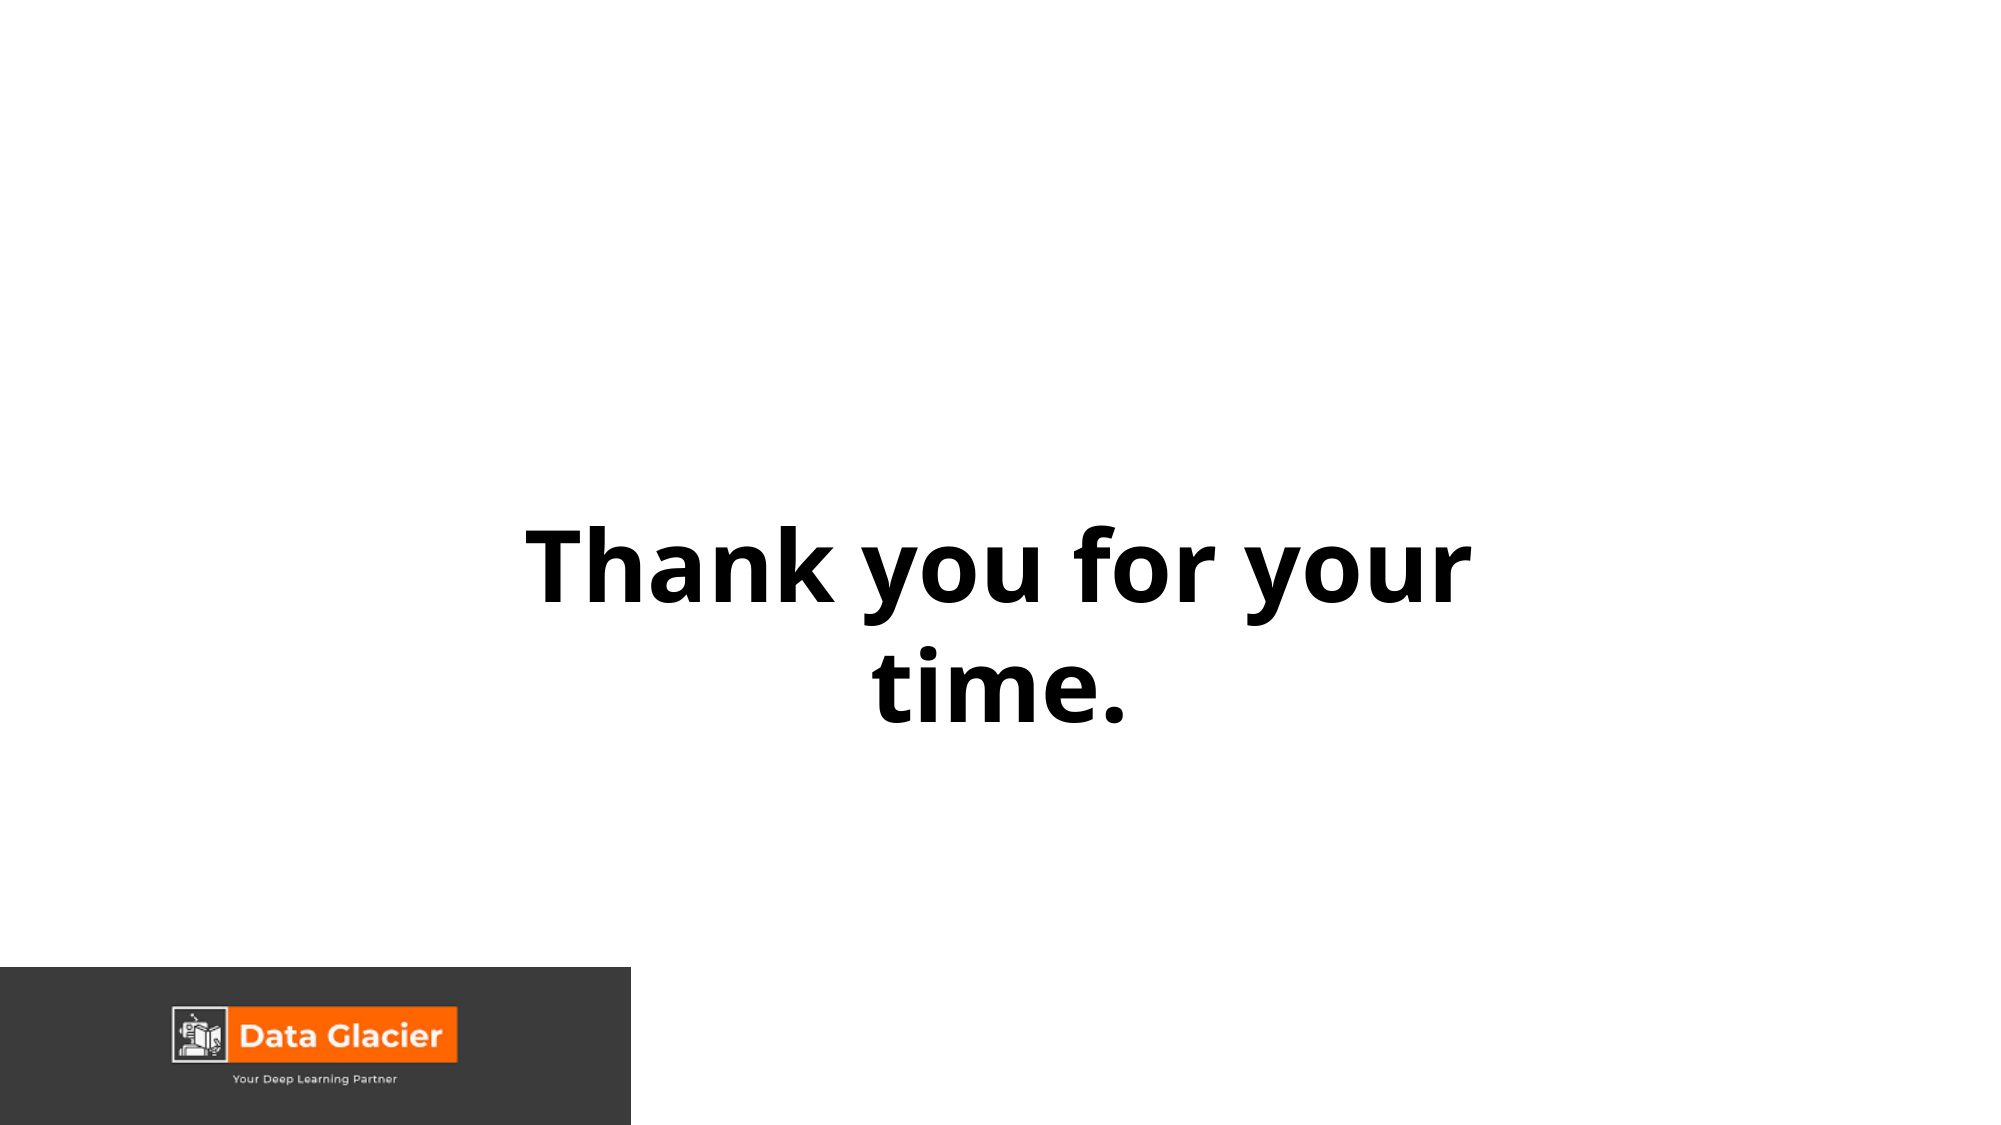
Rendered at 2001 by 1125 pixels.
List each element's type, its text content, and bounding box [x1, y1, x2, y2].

text_box Thank you for your time. [377, 494, 1622, 632]
picture [0, 967, 631, 1125]
